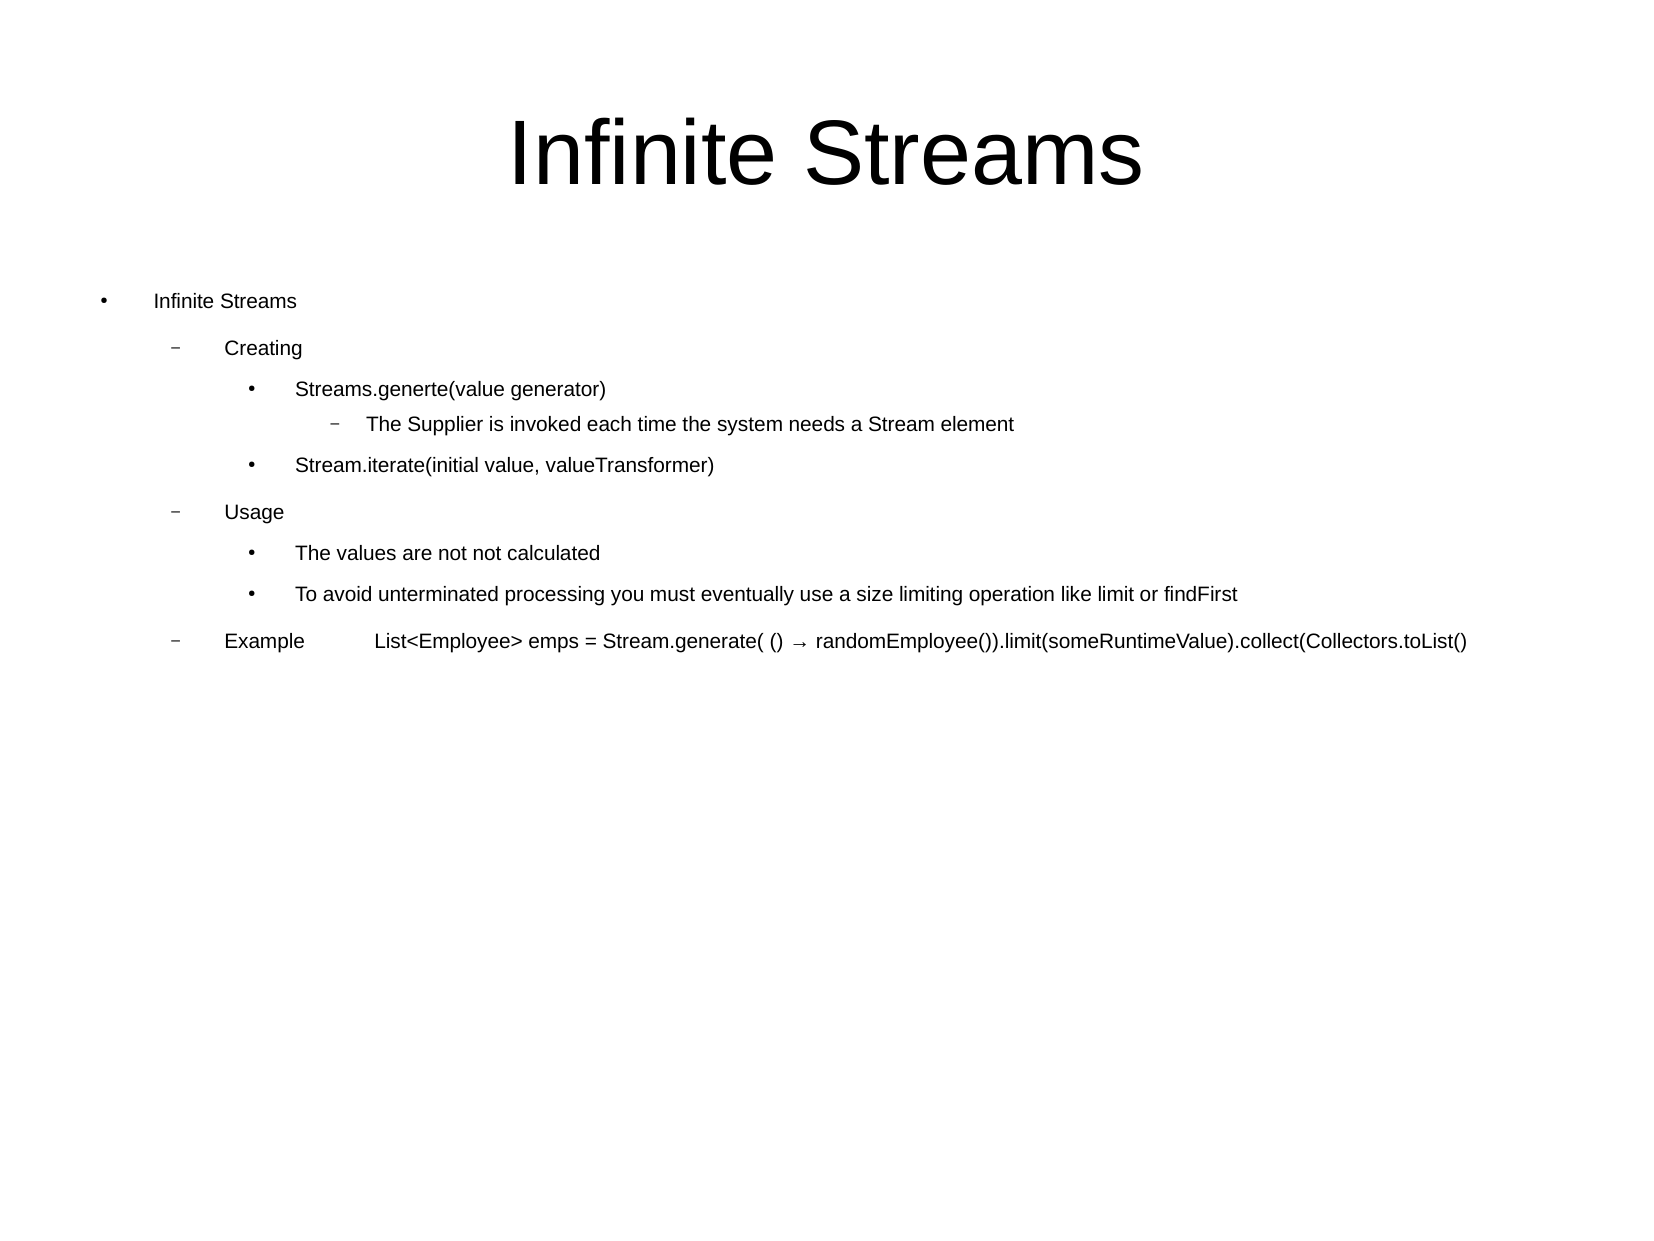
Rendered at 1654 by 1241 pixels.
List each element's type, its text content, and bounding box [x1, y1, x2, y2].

list Infinite Streams Creating Streams.generte(value generator) The Supplier is invoked each time the system needs a Stream element Stream.iterate(initial value, valueTransformer) Usage The values are not not calculated To avoid unterminated processing you must eventually use a size limiting operation like limit or findFirst Example List<Employee> emps = Stream.generate( () → randomEmployee()).limit(someRuntimeValue).collect(Collectors.toList() [82, 290, 1621, 1216]
title Infinite Streams [82, 49, 1571, 257]
